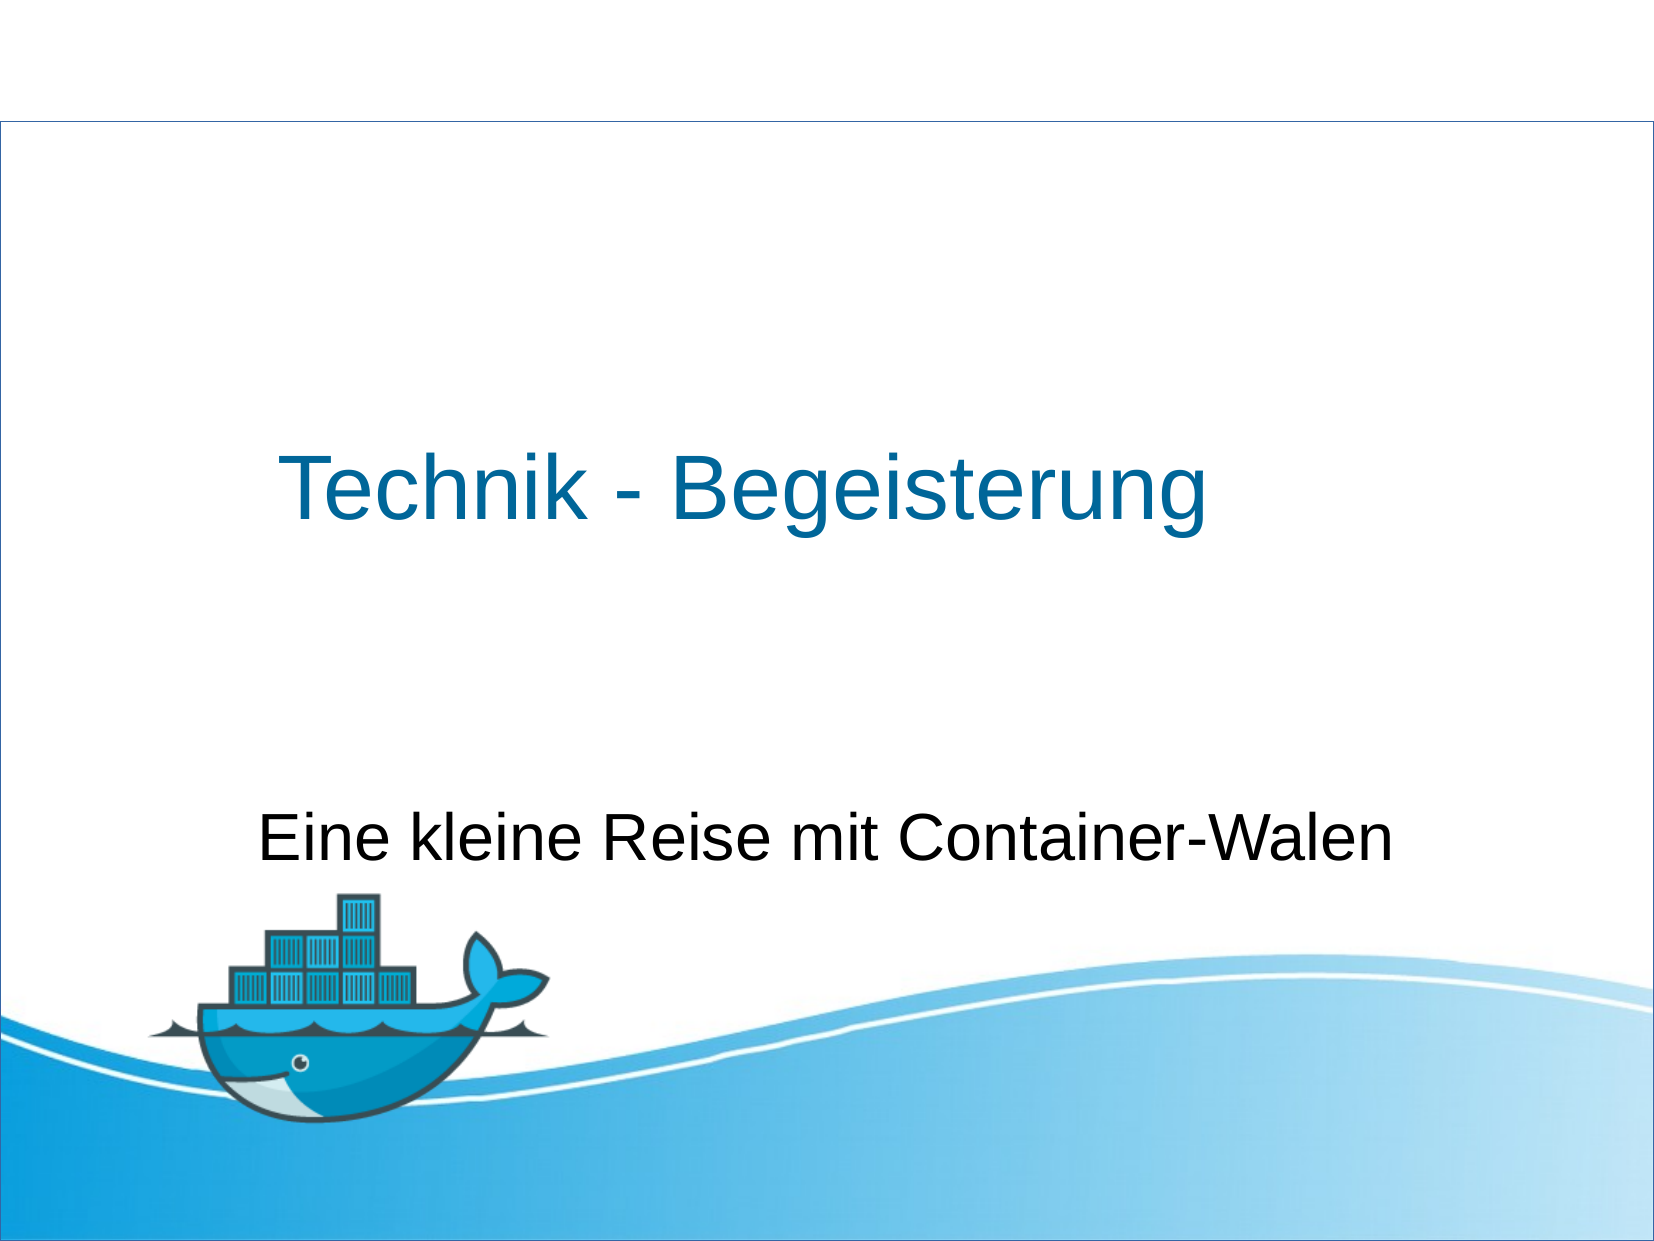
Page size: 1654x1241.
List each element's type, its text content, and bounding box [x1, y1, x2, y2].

title Technik - Begeisterung [0, 384, 1489, 592]
picture [1, 122, 1653, 1240]
subtitle Eine kleine Reise mit Container-Walen [82, 665, 1571, 1010]
